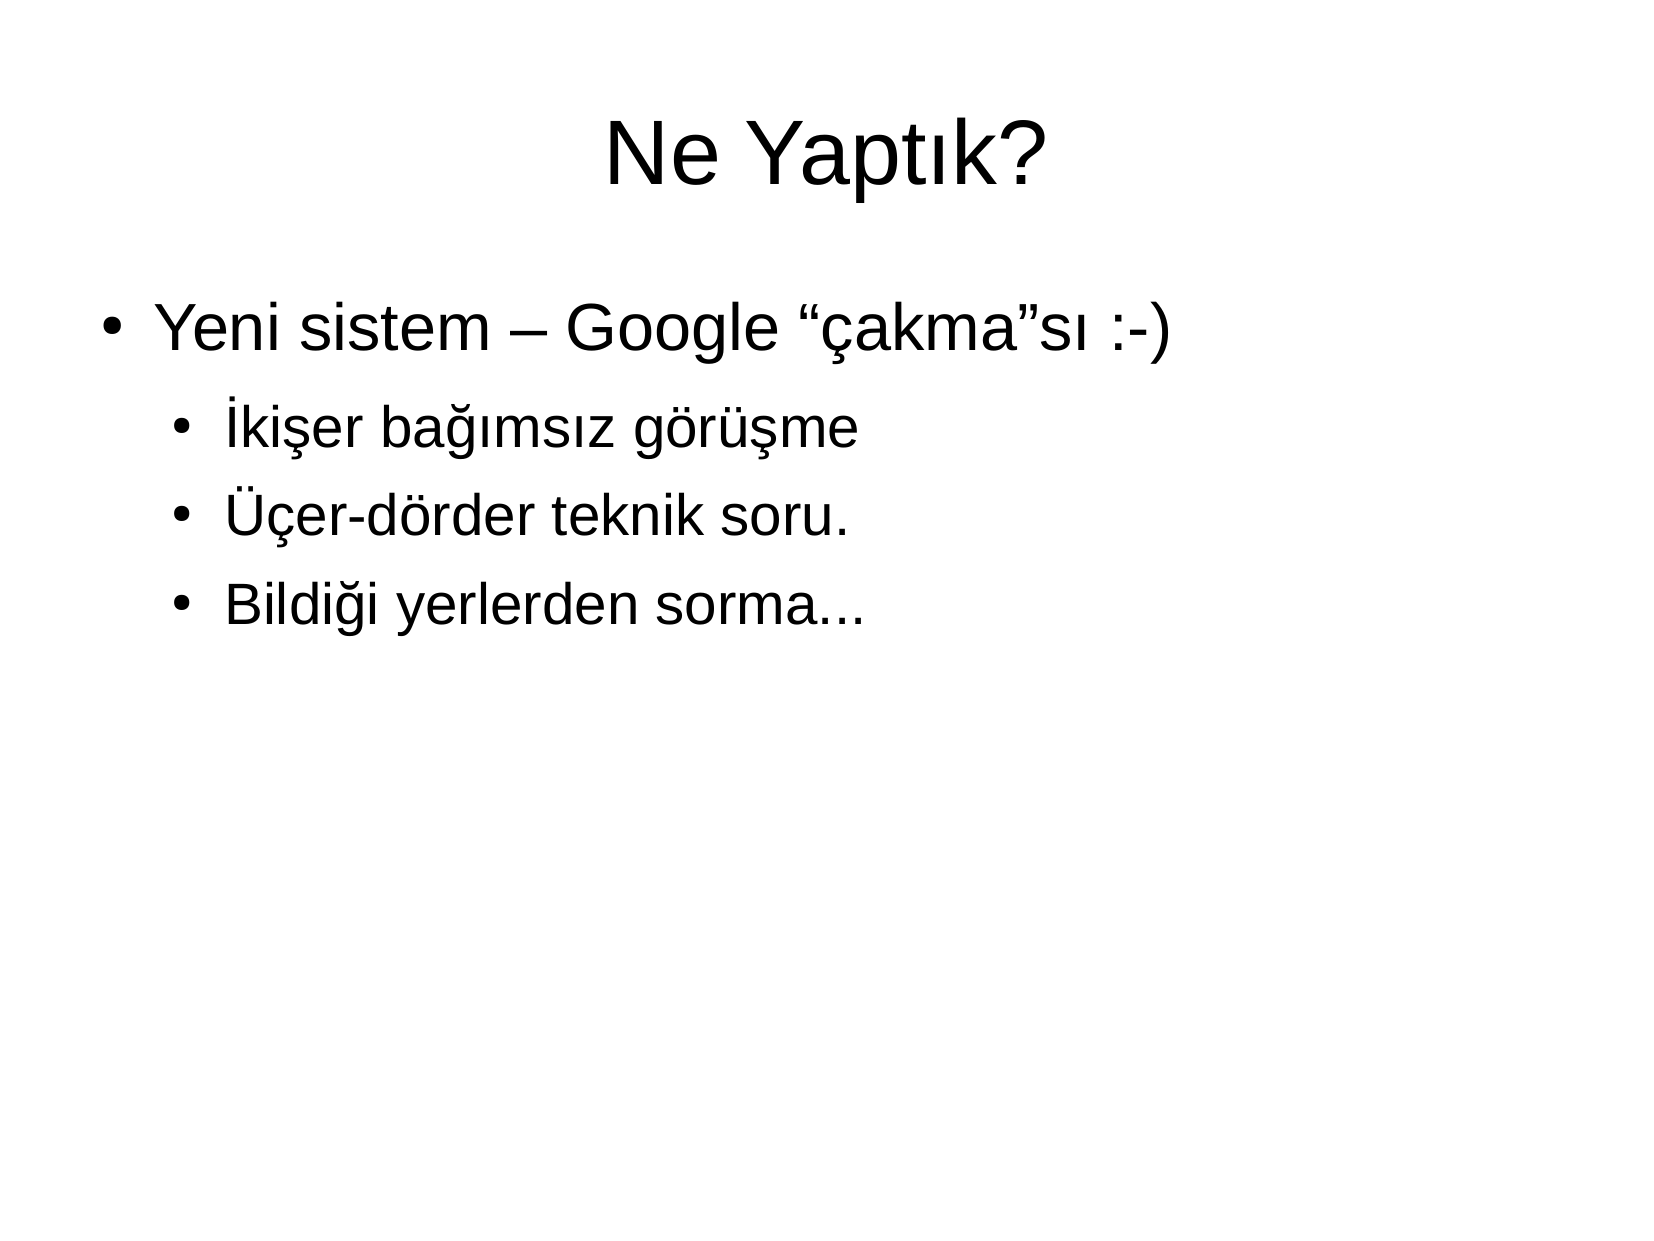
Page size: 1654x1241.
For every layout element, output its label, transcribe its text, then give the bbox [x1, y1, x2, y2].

list Yeni sistem – Google “çakma”sı :-) İkişer bağımsız görüşme Üçer-dörder teknik soru. Bildiği yerlerden sorma... [82, 290, 1571, 1109]
title Ne Yaptık? [82, 49, 1571, 257]
